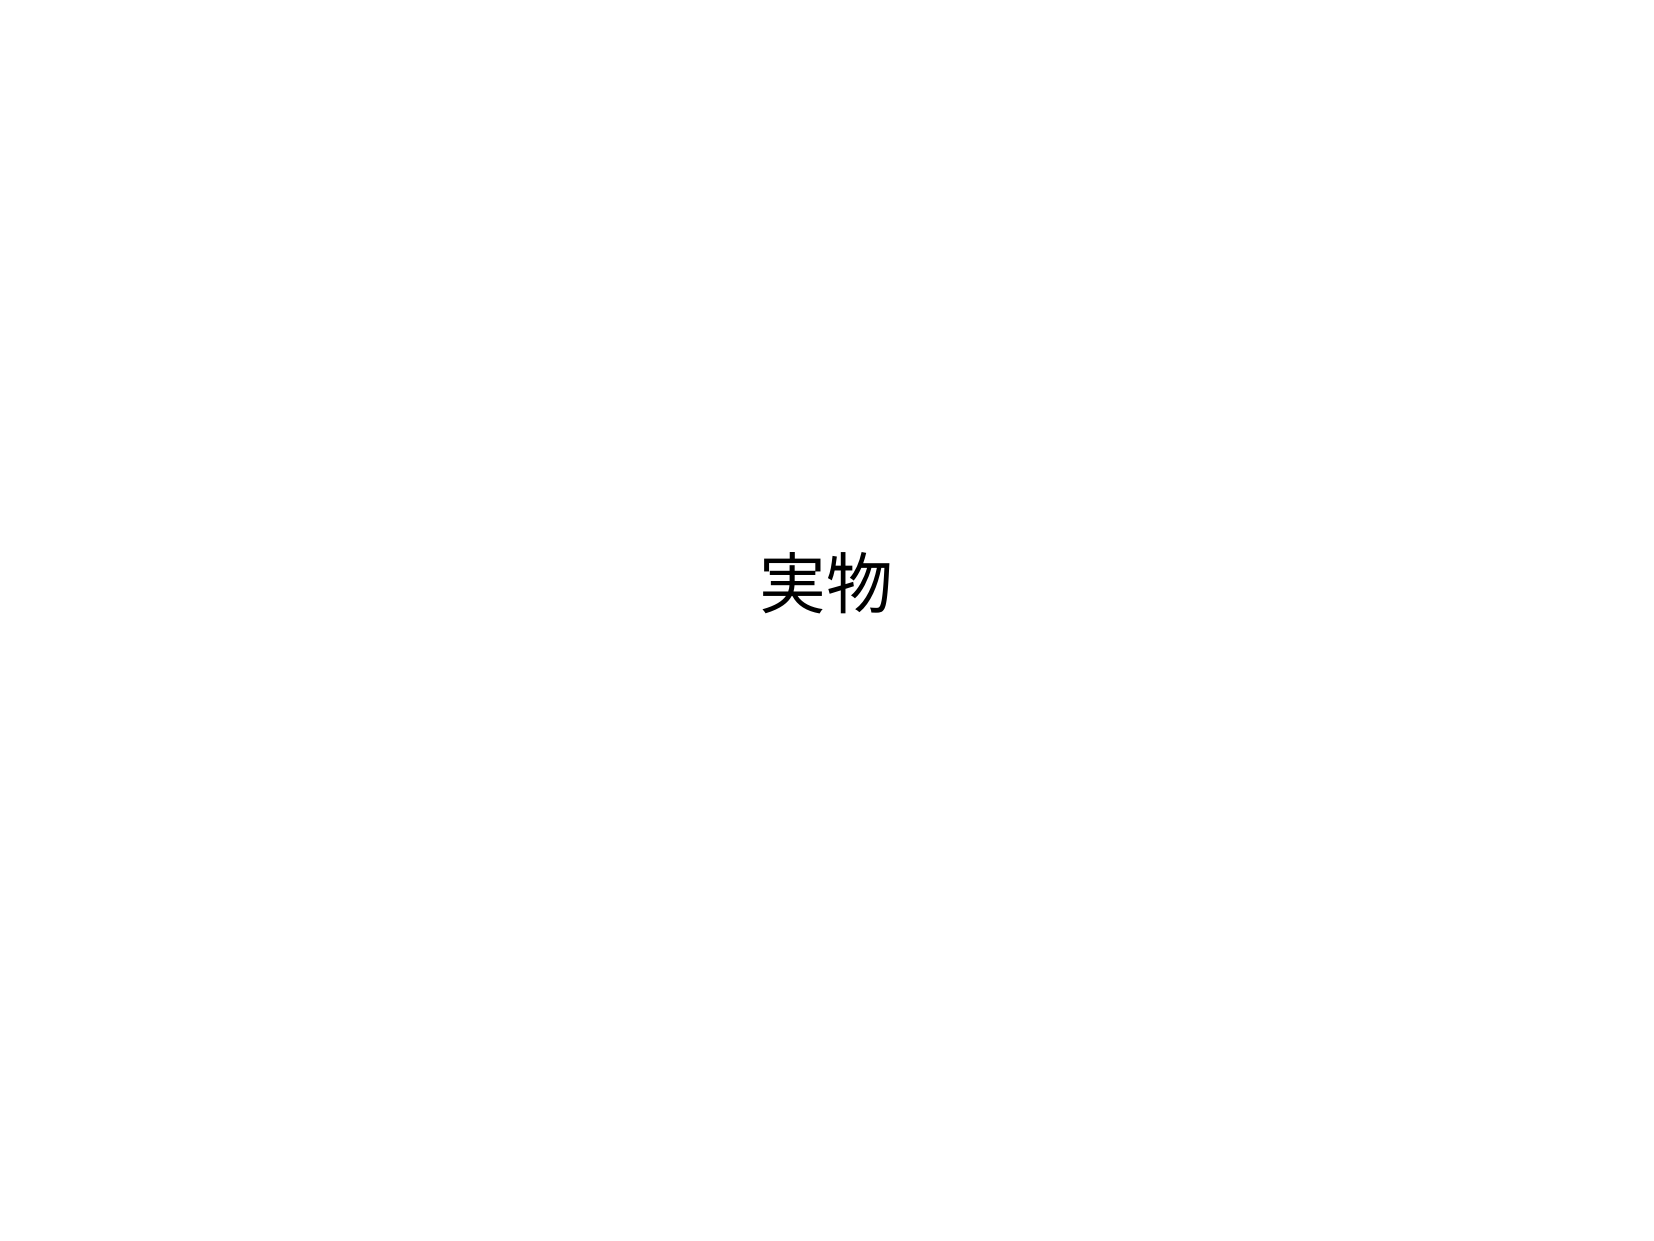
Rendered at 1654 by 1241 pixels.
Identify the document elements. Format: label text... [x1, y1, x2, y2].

subtitle 実物 [82, 49, 1571, 1109]
